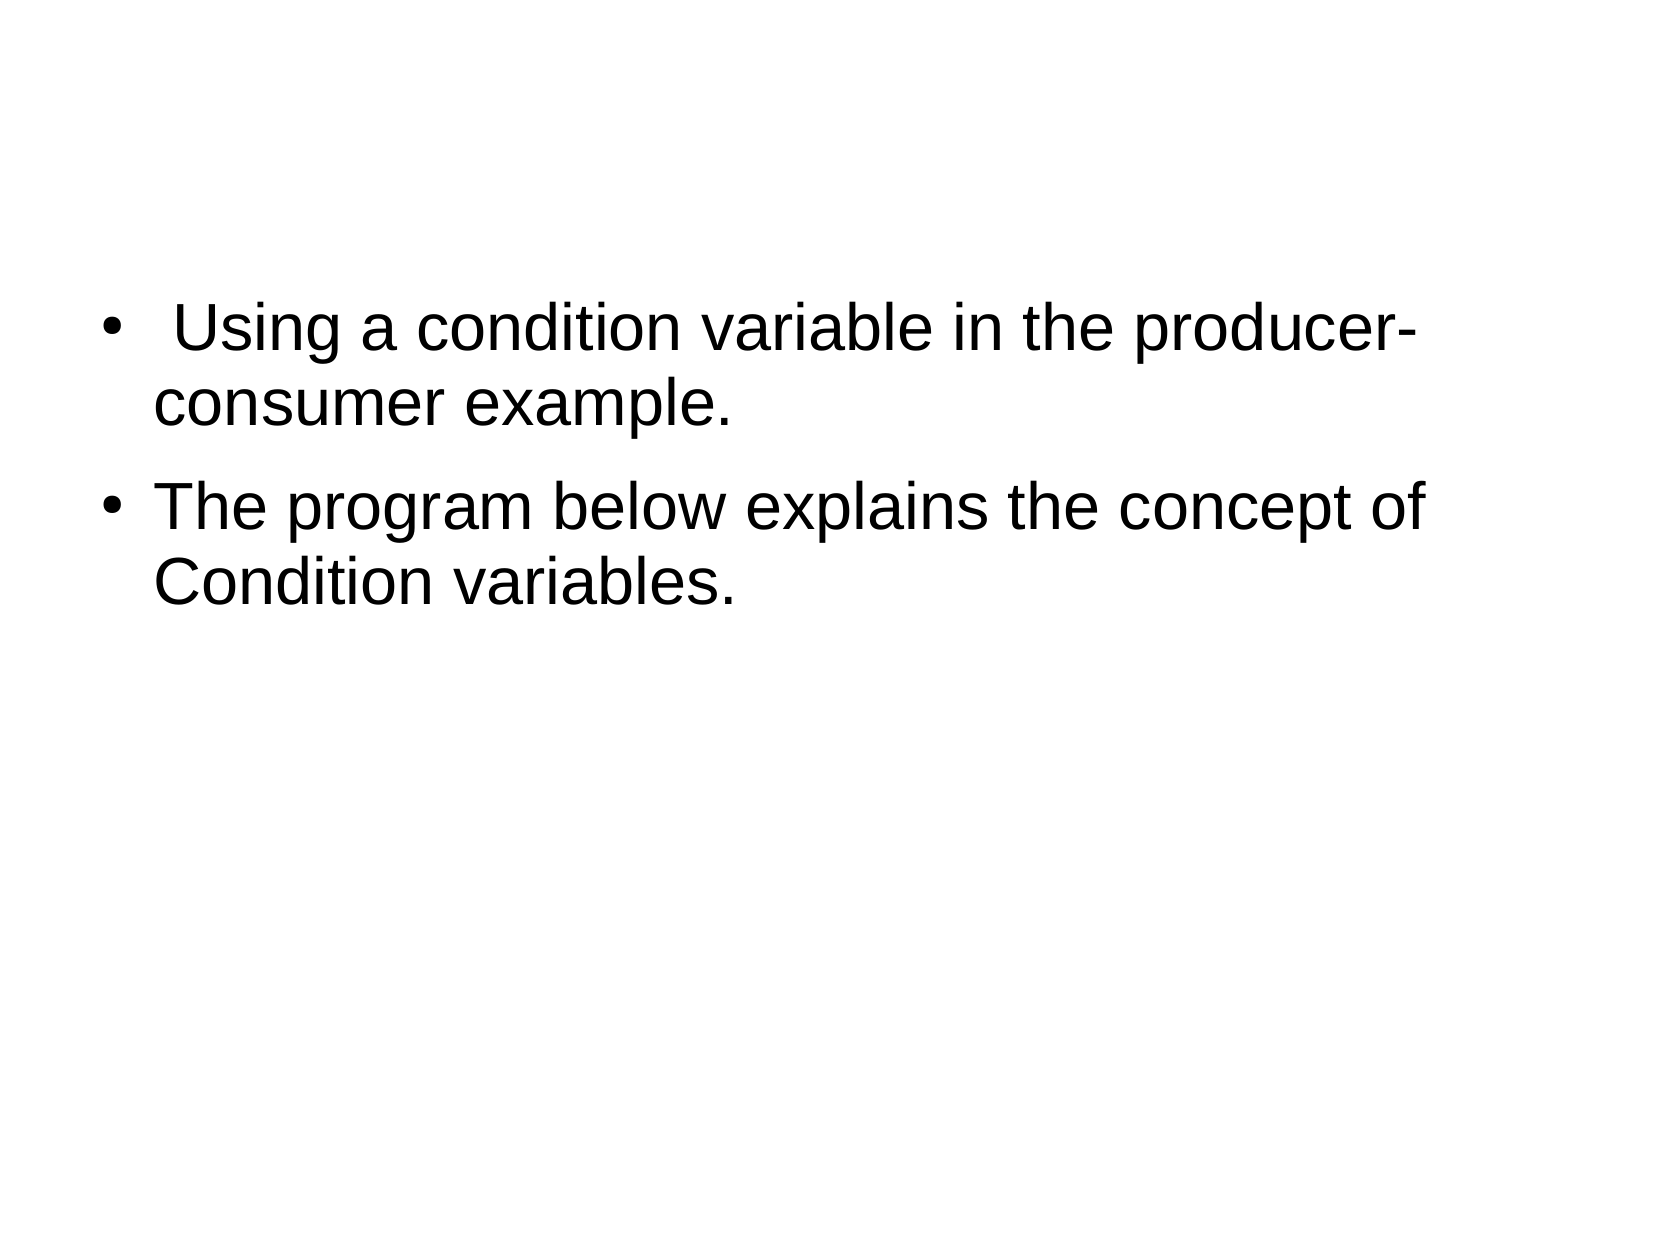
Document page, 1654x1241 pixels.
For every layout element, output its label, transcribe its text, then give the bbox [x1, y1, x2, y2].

list Using a condition variable in the producer-consumer example. The program below explains the concept of Condition variables. [82, 290, 1571, 1010]
